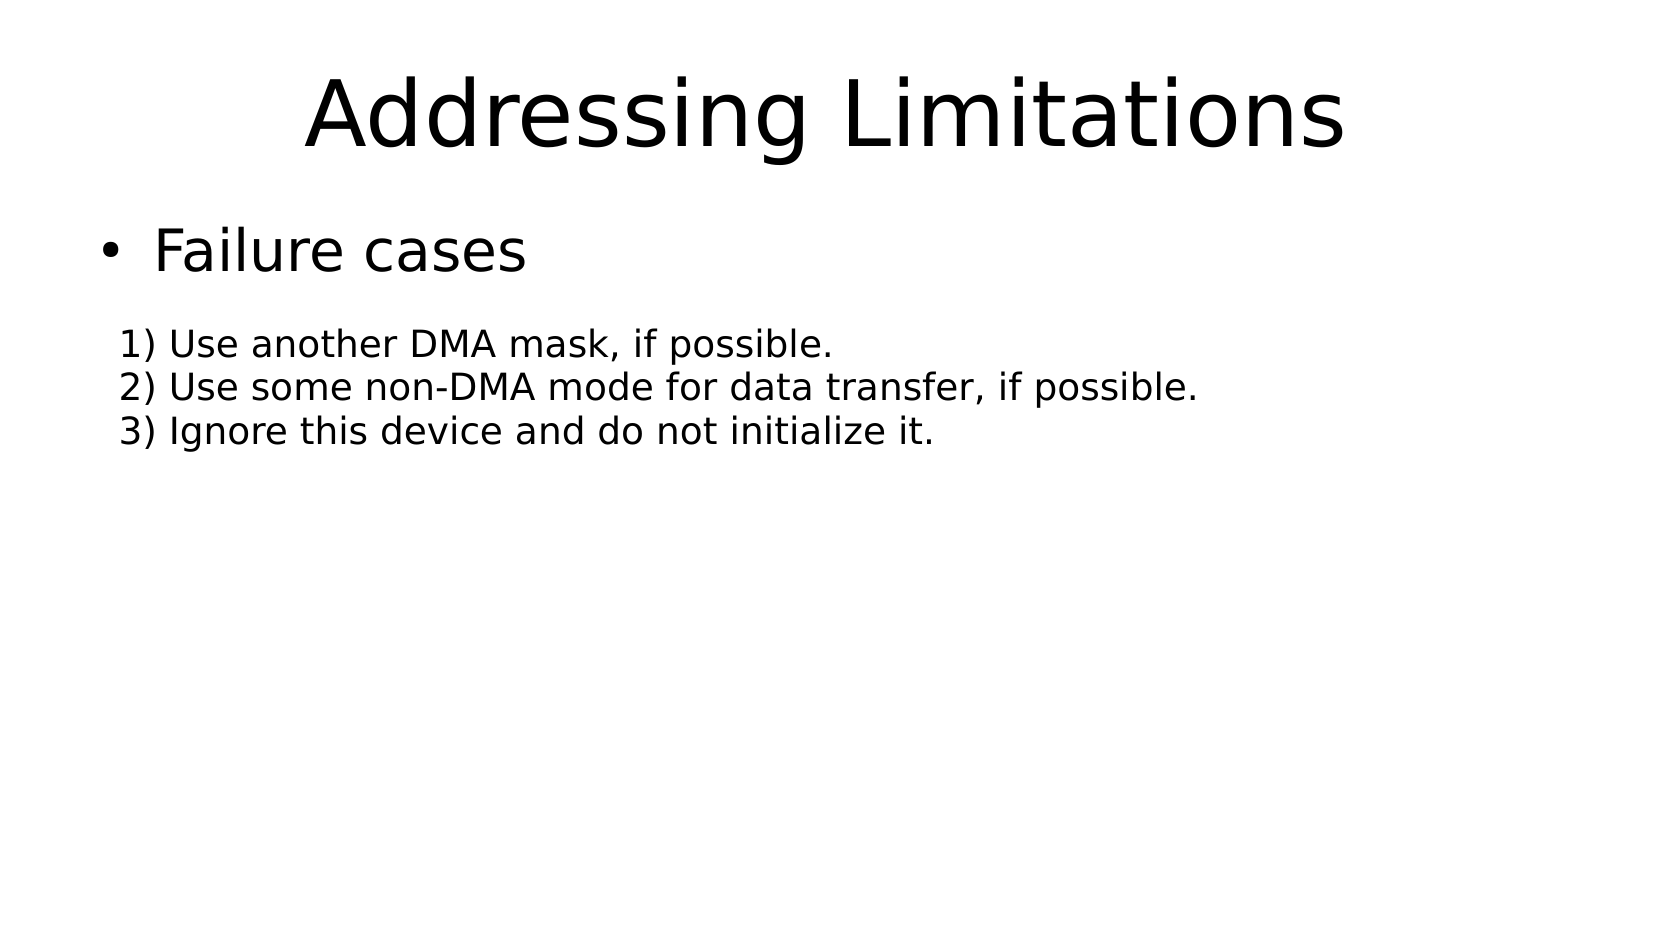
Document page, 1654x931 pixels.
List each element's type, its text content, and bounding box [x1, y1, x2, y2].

text_box 1) Use another DMA mask, if possible. 2) Use some non-DMA mode for data transfer, if possible. 3) Ignore this device and do not initialize it. [103, 315, 1216, 461]
list Failure cases [82, 217, 1571, 301]
title Addressing Limitations [82, 37, 1571, 193]
